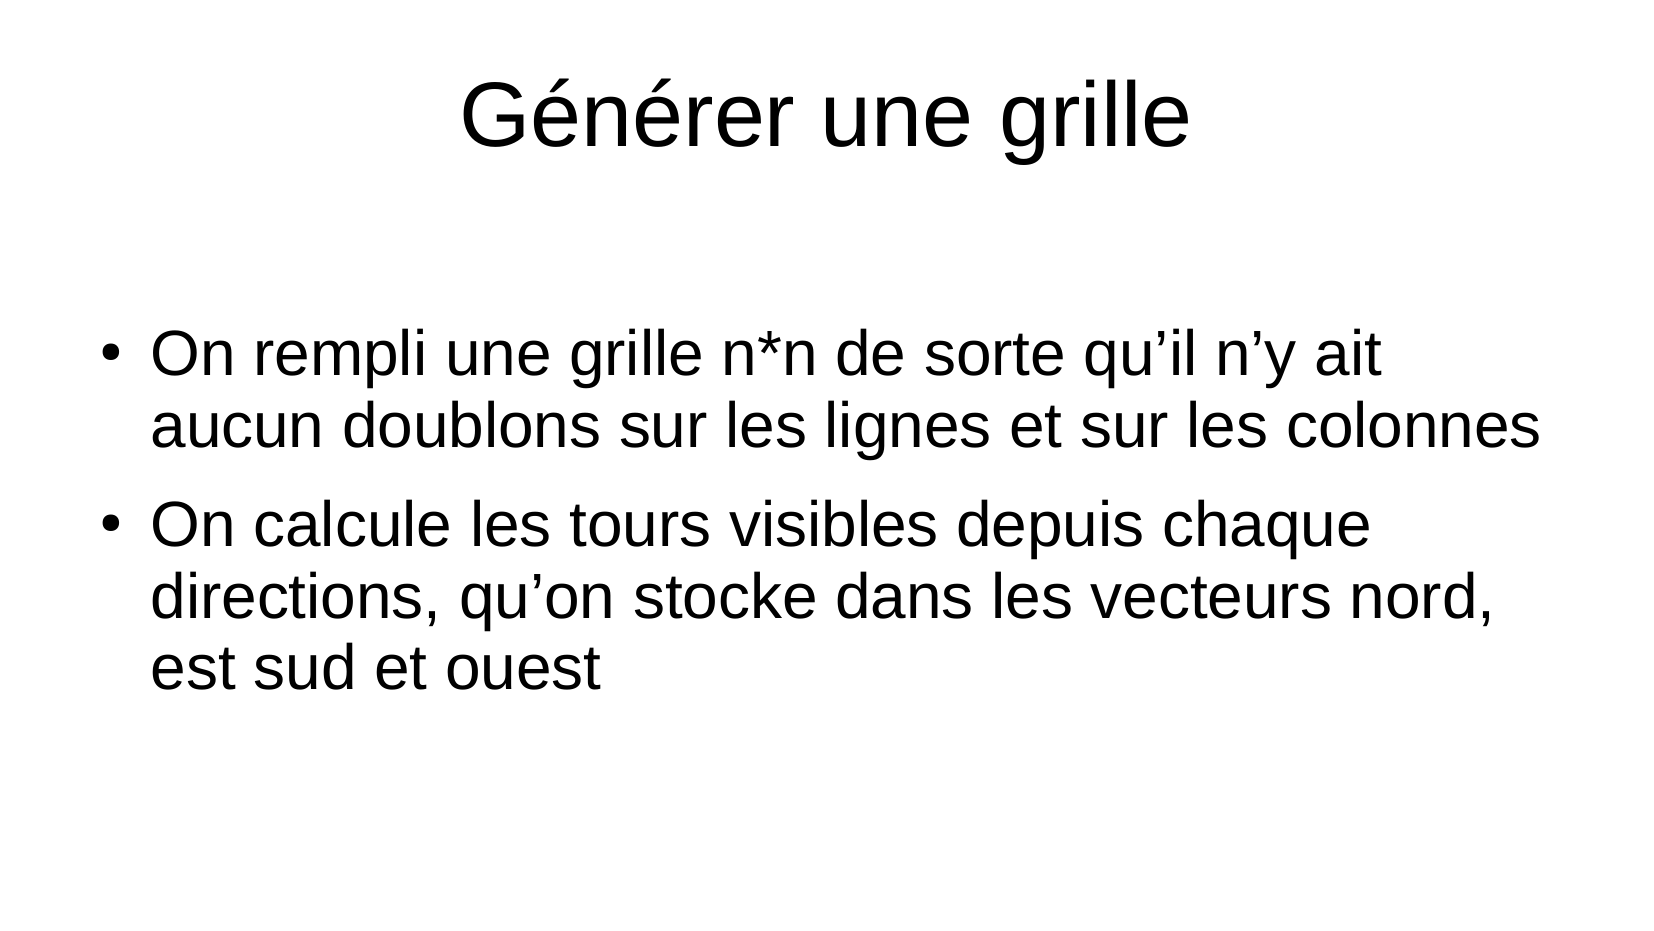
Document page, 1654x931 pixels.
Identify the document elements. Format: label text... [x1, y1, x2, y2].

list On rempli une grille n*n de sorte qu’il n’y ait aucun doublons sur les lignes et sur les colonnes On calcule les tours visibles depuis chaque directions, qu’on stocke dans les vecteurs nord, est sud et ouest [82, 217, 1571, 758]
title Générer une grille [82, 37, 1571, 193]
